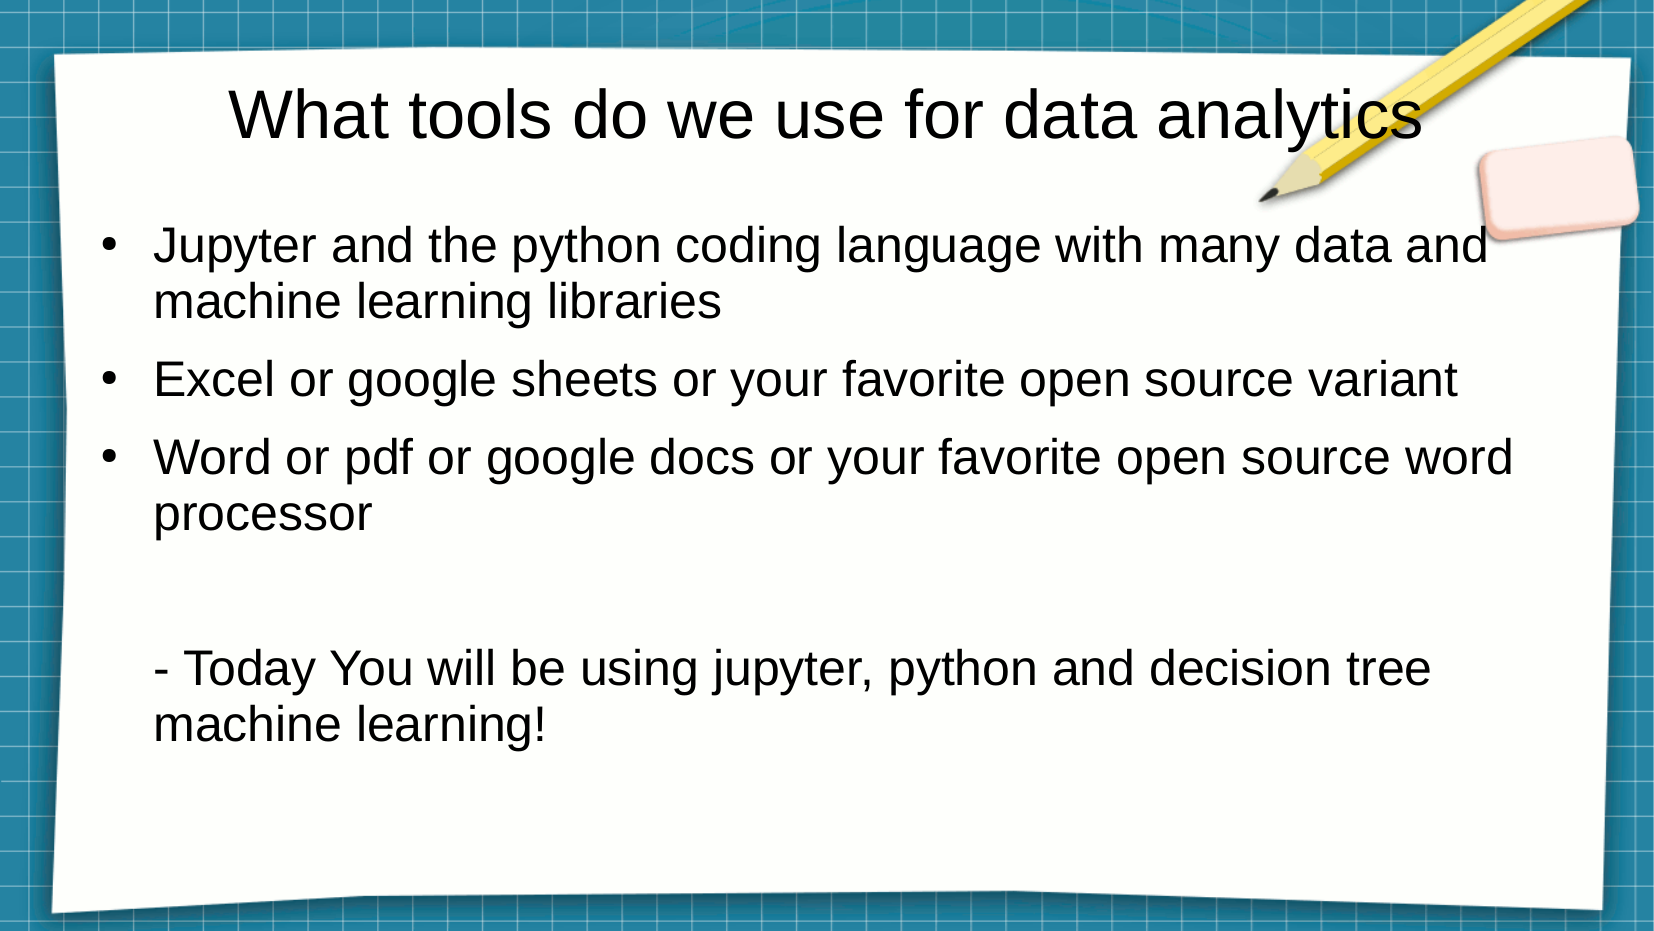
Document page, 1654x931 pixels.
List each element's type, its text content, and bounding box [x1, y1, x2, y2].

list Jupyter and the python coding language with many data and machine learning libraries Excel or google sheets or your favorite open source variant Word or pdf or google docs or your favorite open source word processor - Today You will be using jupyter, python and decision tree machine learning! [82, 217, 1571, 758]
picture [0, 0, 1654, 931]
title What tools do we use for data analytics [82, 37, 1571, 193]
